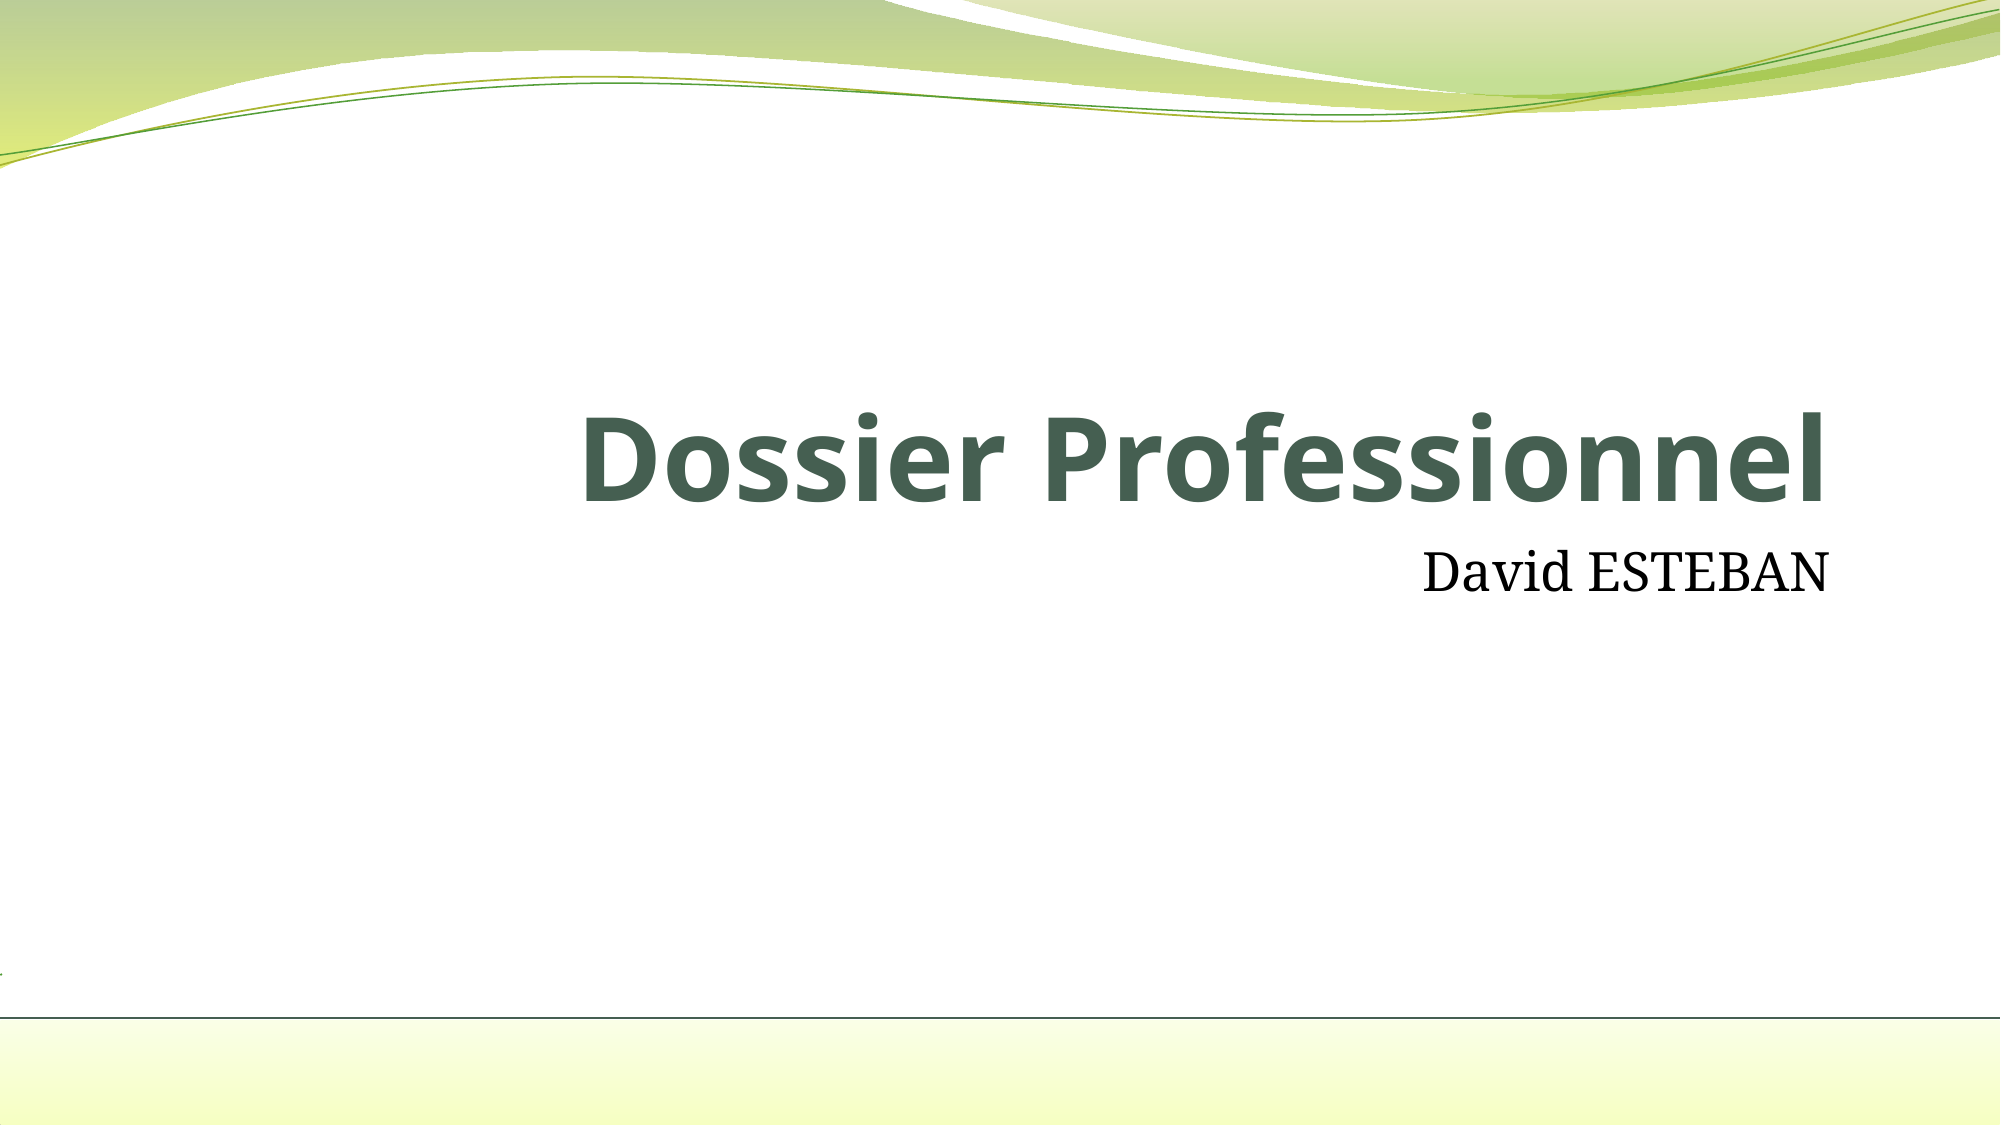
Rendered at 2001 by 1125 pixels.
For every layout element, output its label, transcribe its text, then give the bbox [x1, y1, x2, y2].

text_box Dossier Professionnel [116, 224, 1834, 525]
text_box David ESTEBAN [116, 529, 1835, 817]
